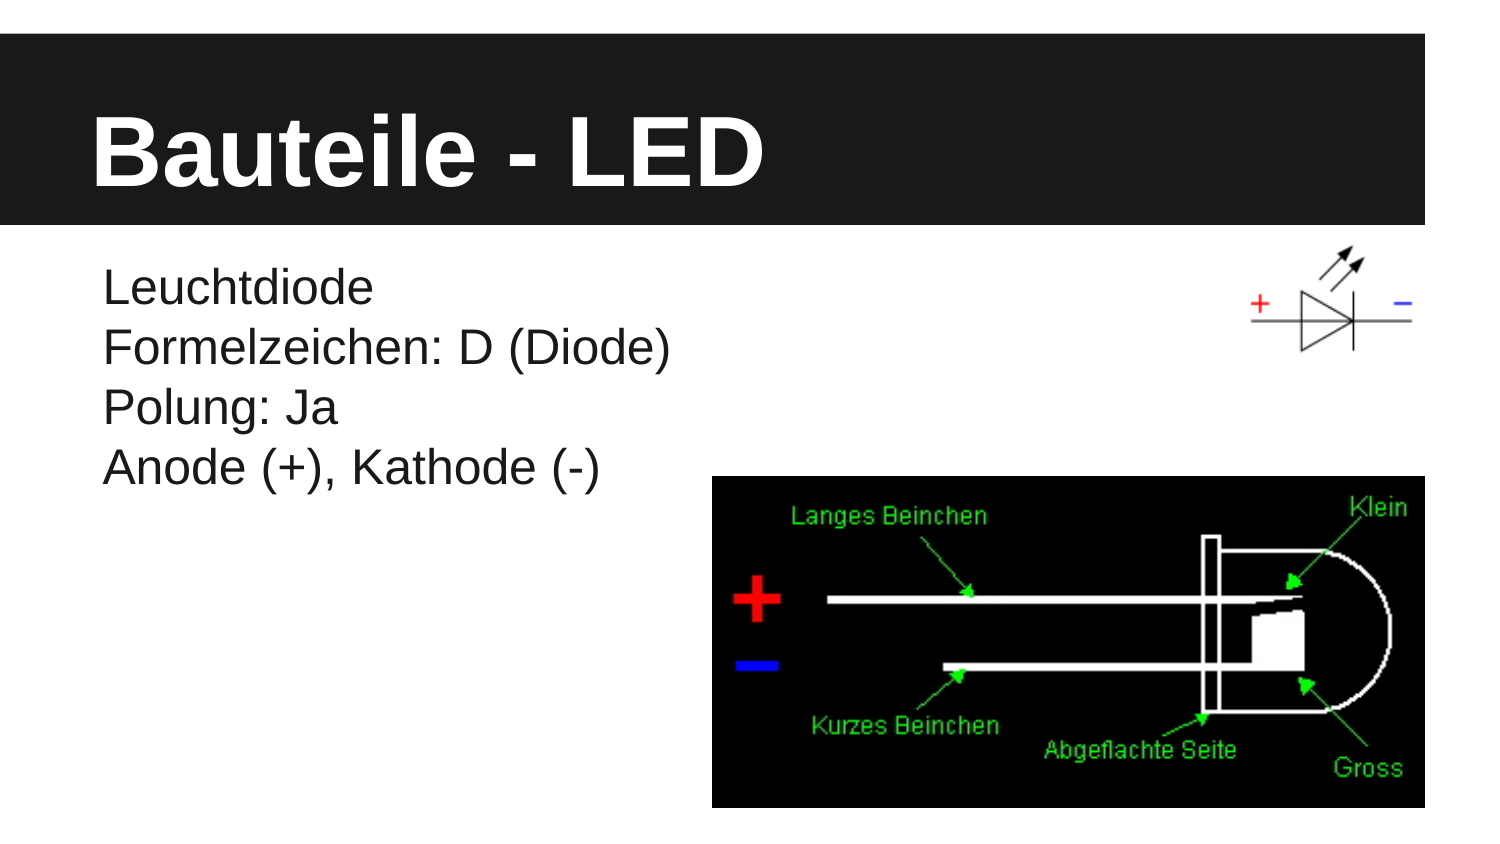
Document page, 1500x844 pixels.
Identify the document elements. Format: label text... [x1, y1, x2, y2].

picture [1245, 239, 1417, 356]
title Bauteile - LED [75, 33, 1425, 221]
list Leuchtdiode Formelzeichen: D (Diode) Polung: Ja Anode (+), Kathode (-) [75, 239, 1425, 808]
picture [712, 476, 1425, 808]
